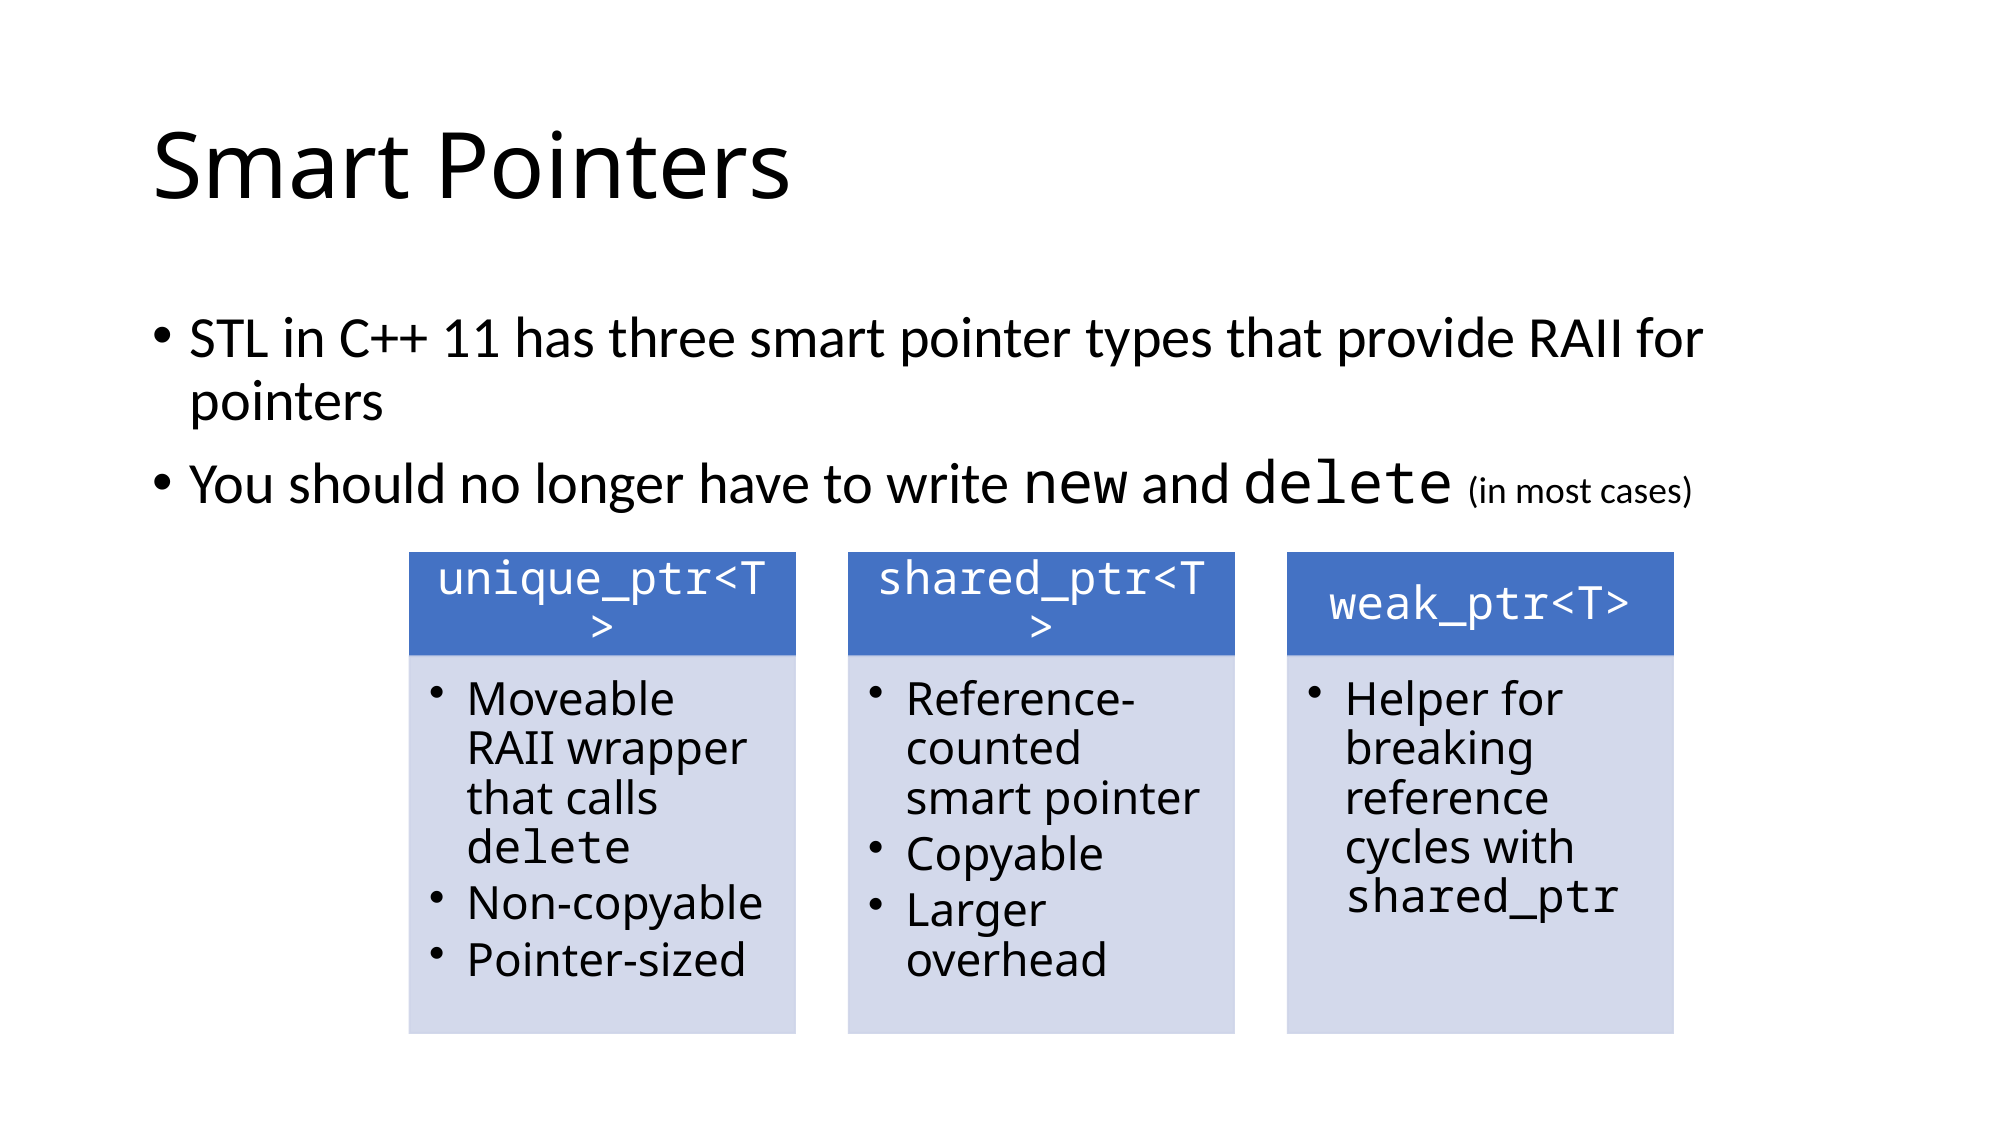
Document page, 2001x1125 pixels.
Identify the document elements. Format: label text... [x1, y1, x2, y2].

text_box weak_ptr<T> [1287, 552, 1673, 656]
list STL in C++ 11 has three smart pointer types that provide RAII for pointers You should no longer have to write new and delete (in most cases) [137, 299, 1863, 1014]
text_box shared_ptr<T> [848, 552, 1234, 656]
text_box Moveable RAII wrapper that calls delete Non-copyable Pointer-sized [409, 656, 795, 1033]
text_box Reference-counted smart pointer Copyable Larger overhead [848, 656, 1234, 1033]
text_box unique_ptr<T> [409, 552, 795, 656]
title Smart Pointers [137, 59, 1863, 278]
text_box Helper for breaking reference cycles with shared_ptr [1287, 656, 1673, 1033]
